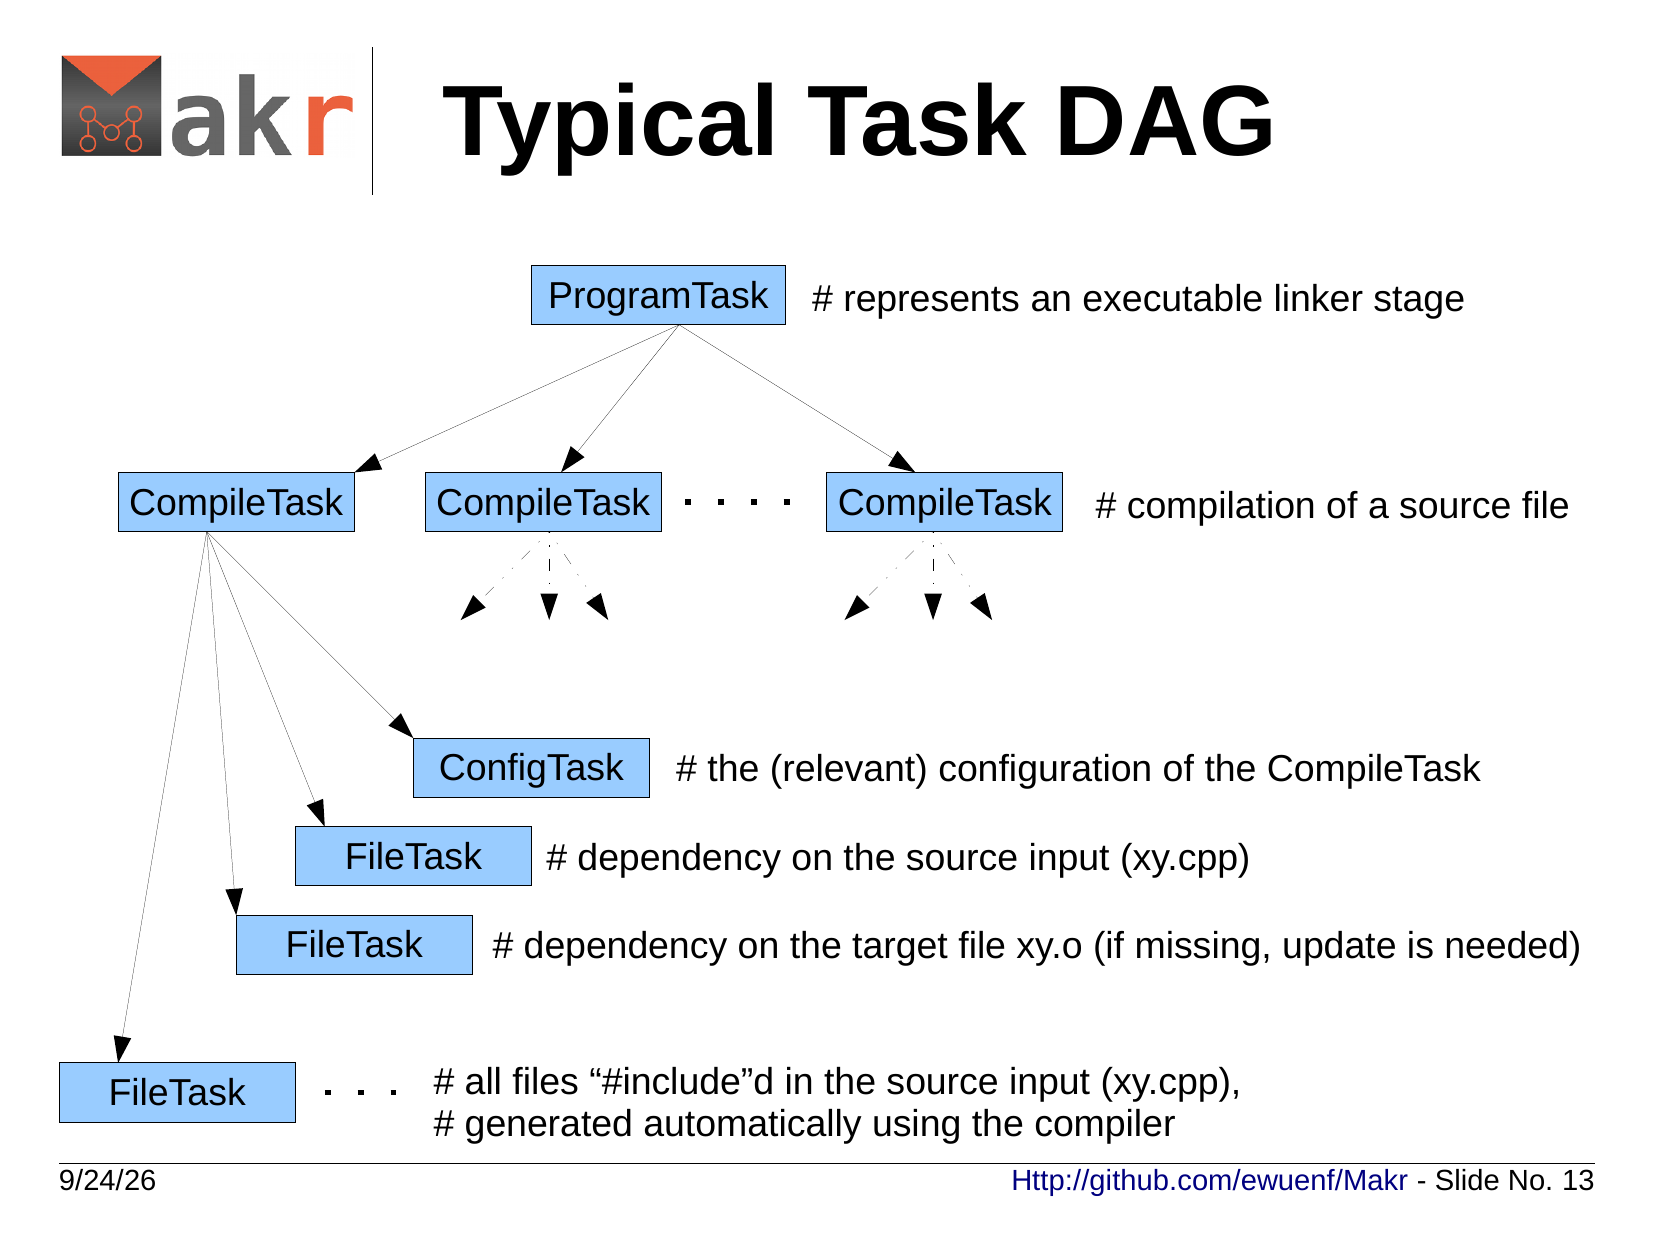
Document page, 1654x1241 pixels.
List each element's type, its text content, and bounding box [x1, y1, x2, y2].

text_box FileTask [59, 1062, 296, 1123]
text_box # compilation of a source file [1080, 476, 1585, 534]
title Typical Task DAG [442, 65, 1607, 177]
text_box CompileTask [826, 472, 1063, 532]
text_box CompileTask [425, 472, 662, 532]
text_box # represents an executable linker stage [797, 270, 1480, 327]
text_box CompileTask [118, 472, 355, 532]
text_box # the (relevant) configuration of the CompileTask [661, 740, 1497, 798]
text_box # dependency on the source input (xy.cpp) [531, 829, 1265, 886]
text_box ConfigTask [413, 738, 650, 798]
text_box ProgramTask [531, 265, 786, 325]
picture [59, 53, 355, 158]
text_box # dependency on the target file xy.o (if missing, update is needed) [477, 917, 1596, 975]
text_box FileTask [295, 826, 532, 886]
text_box # all files “#include”d in the source input (xy.cpp), # generated automatically using the compiler [418, 1053, 1257, 1153]
text_box FileTask [236, 915, 473, 975]
